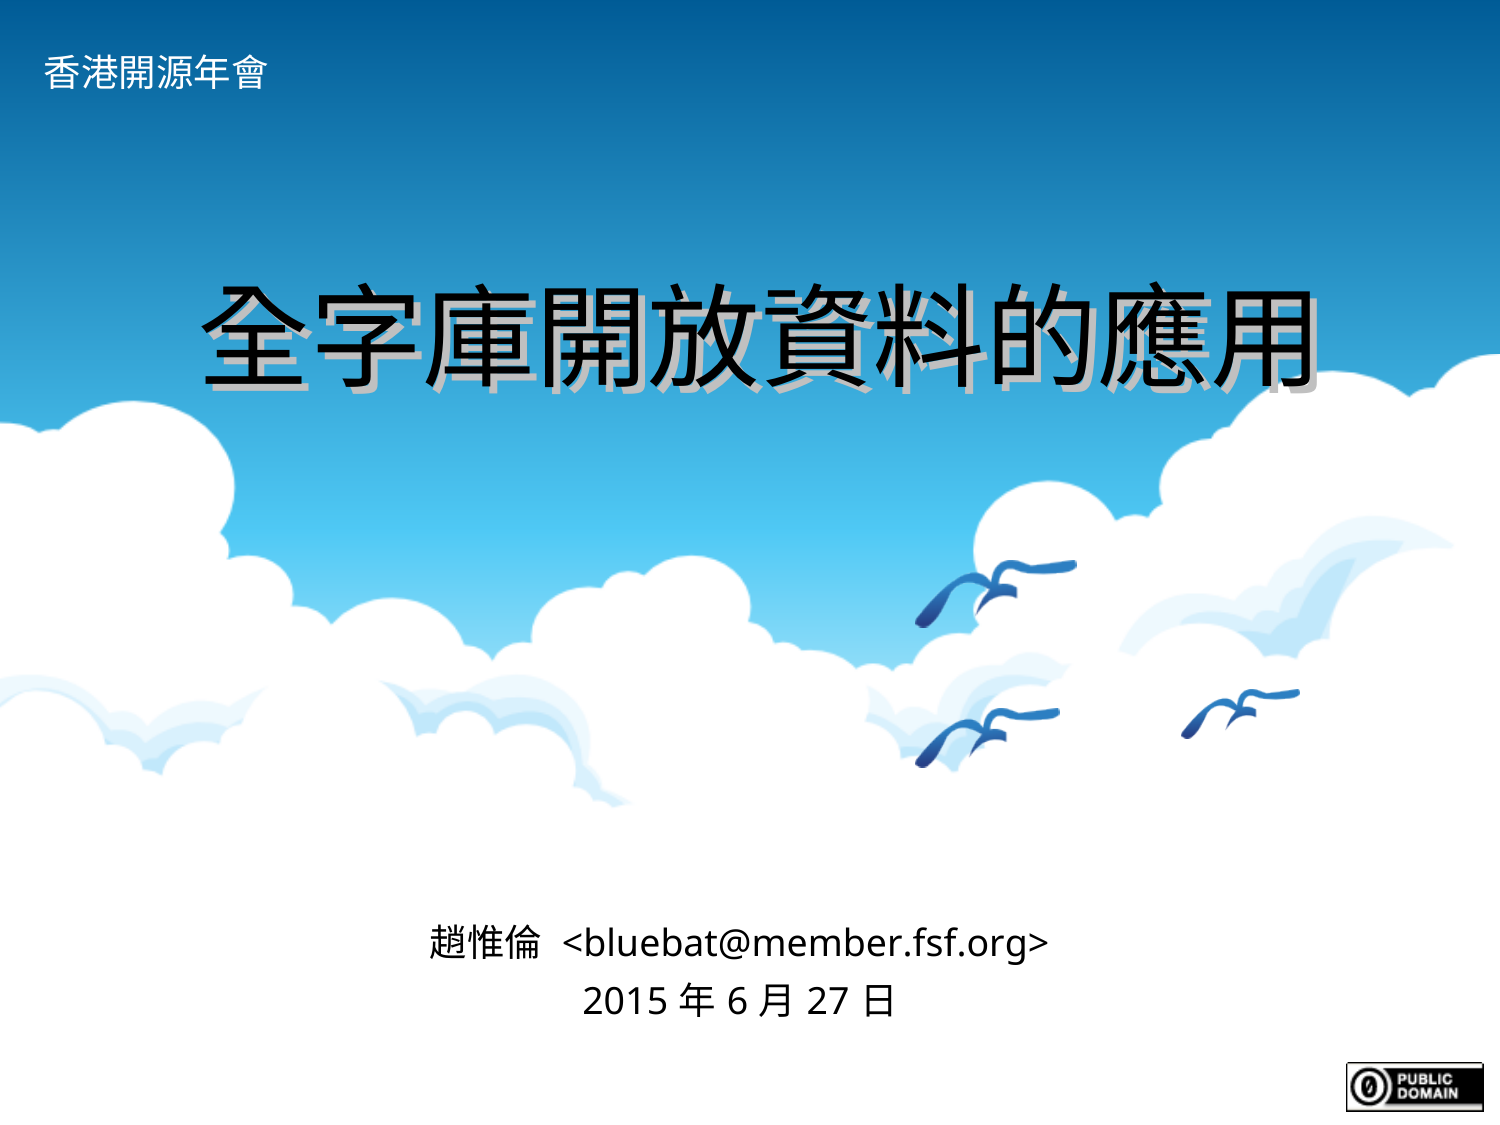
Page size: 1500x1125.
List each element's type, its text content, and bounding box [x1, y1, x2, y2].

title 全字庫開放資料的應用 [183, 199, 1382, 449]
text_box 香港開源年會 [29, 35, 1192, 105]
picture [0, 354, 1500, 1125]
text_box 趙惟倫 <bluebat@member.fsf.org> 2015年6月27日 [338, 907, 1162, 1028]
